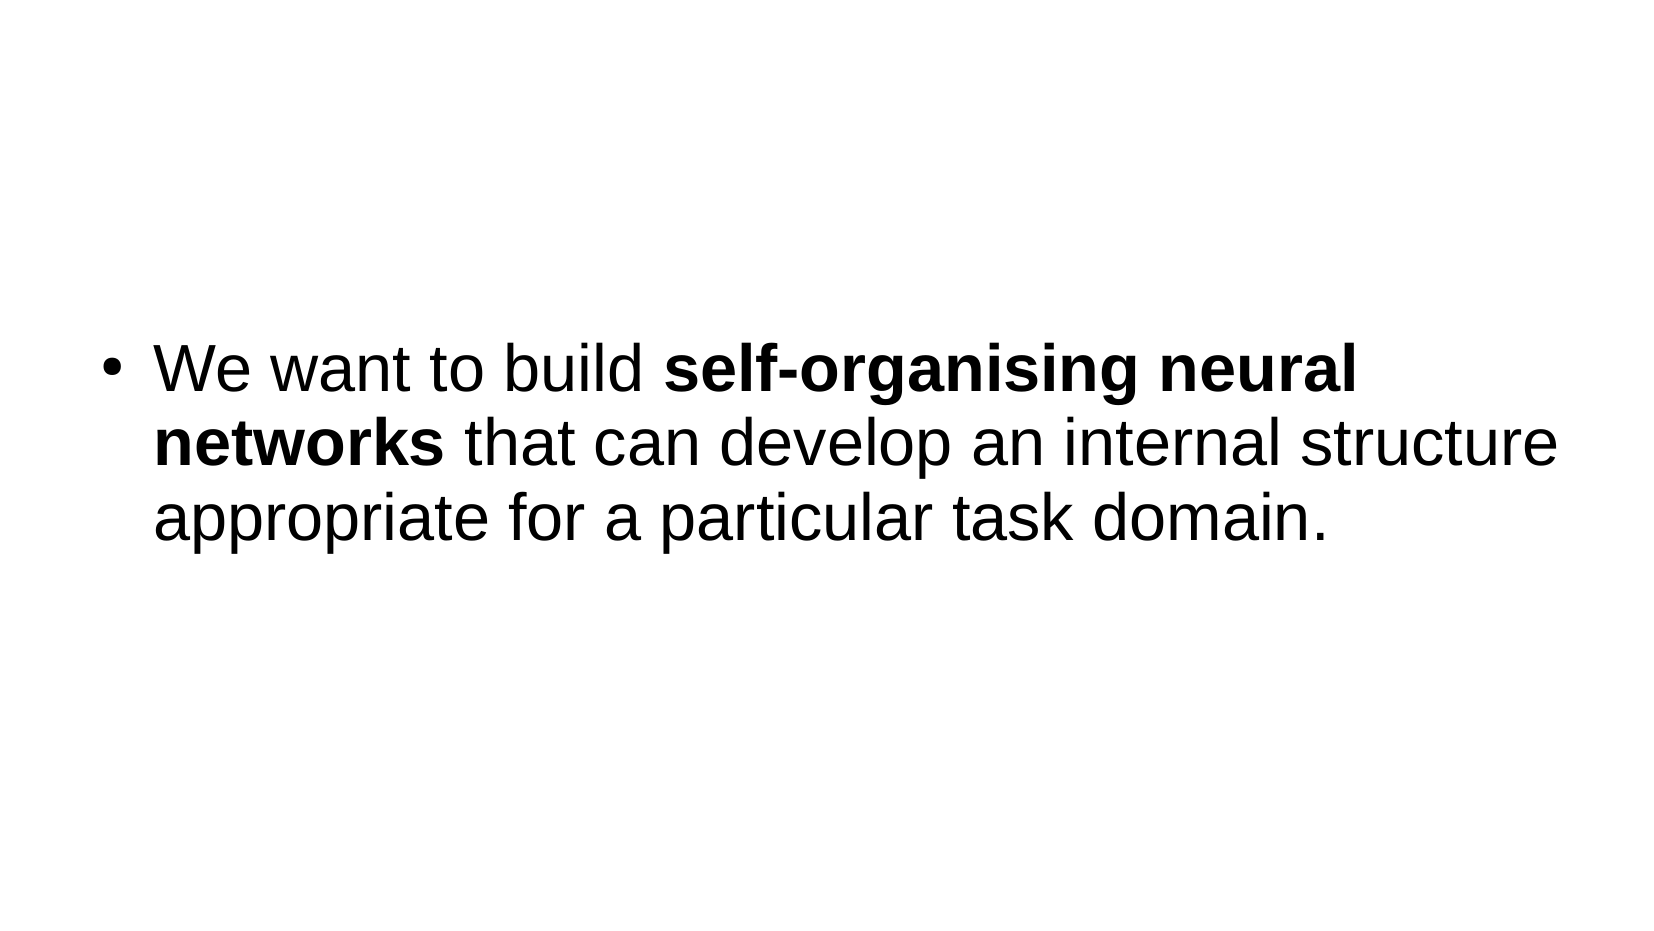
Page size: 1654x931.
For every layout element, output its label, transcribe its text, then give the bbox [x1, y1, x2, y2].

list We want to build self-organising neural networks that can develop an internal structure appropriate for a particular task domain. [82, 330, 1571, 871]
